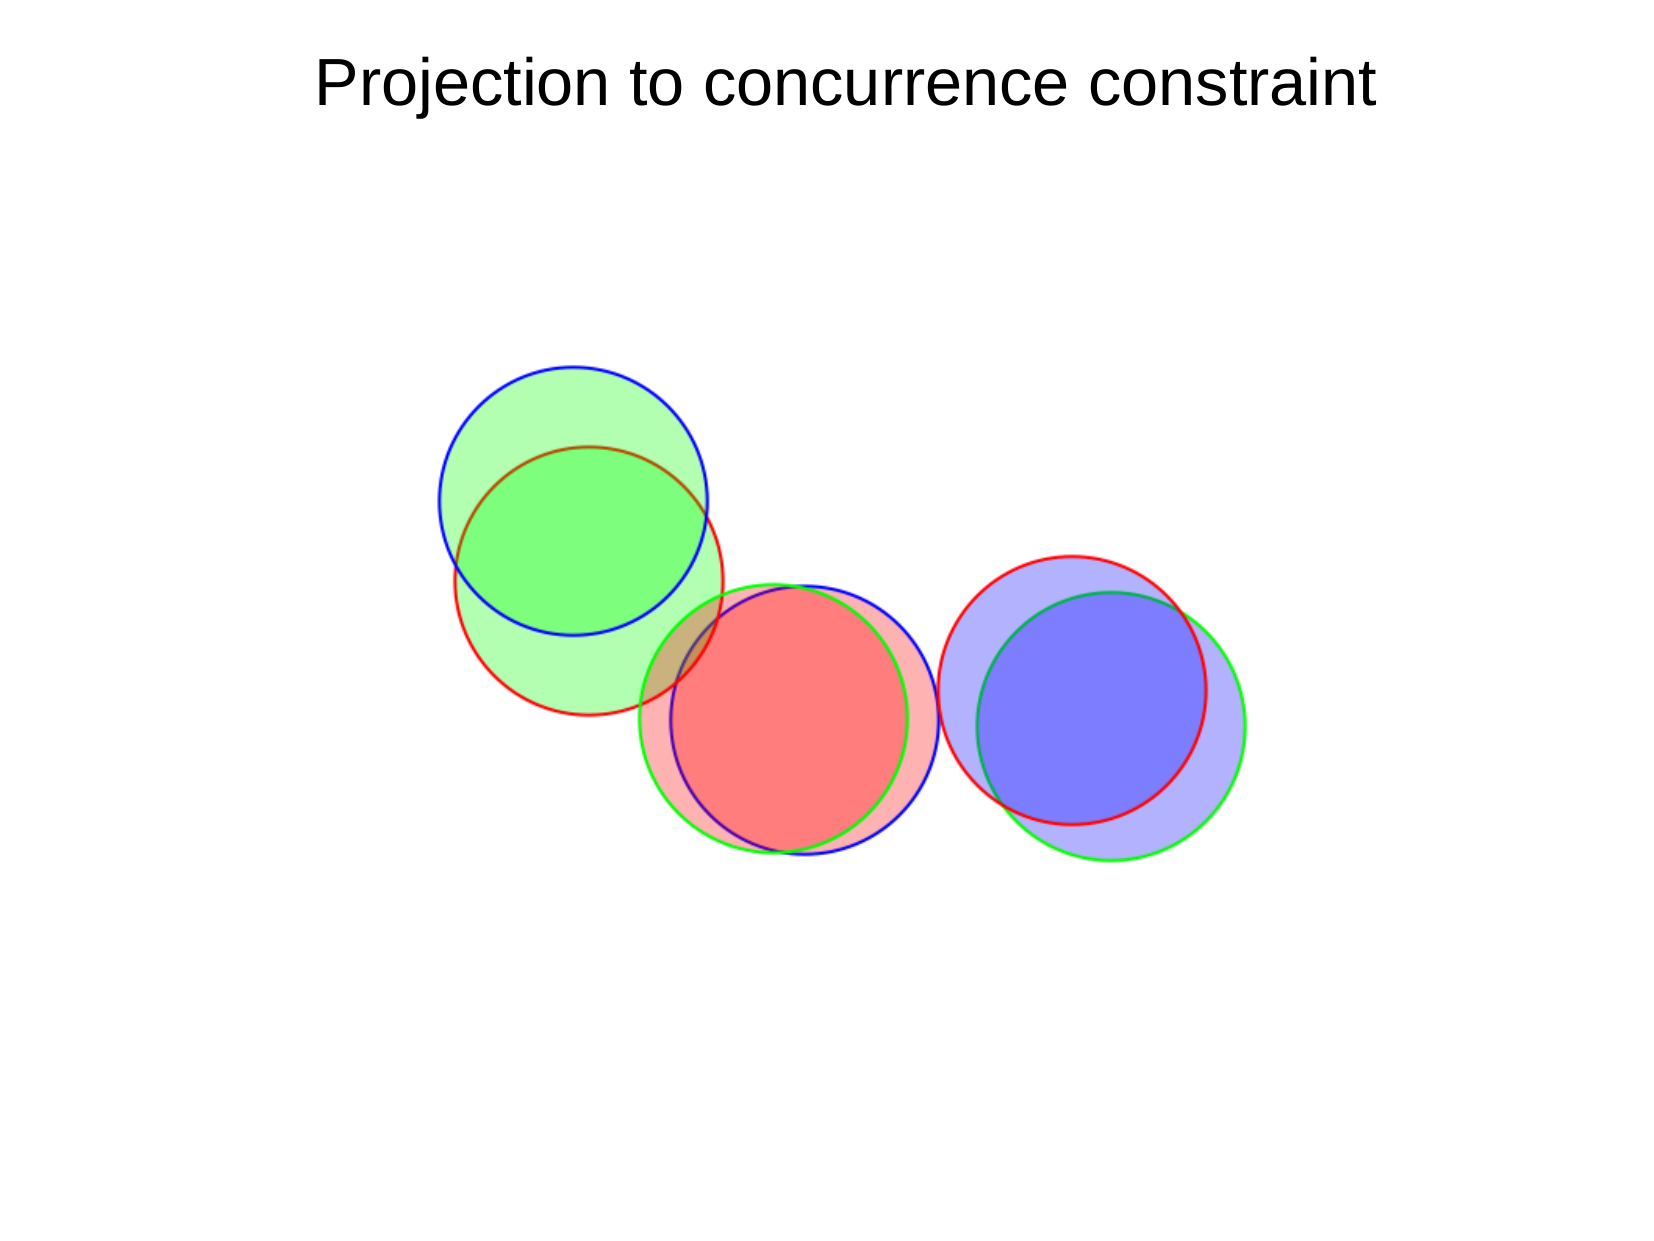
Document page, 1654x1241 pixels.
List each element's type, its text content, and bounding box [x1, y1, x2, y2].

text_box Projection to concurrence constraint [300, 37, 1426, 128]
picture [372, 292, 1310, 963]
